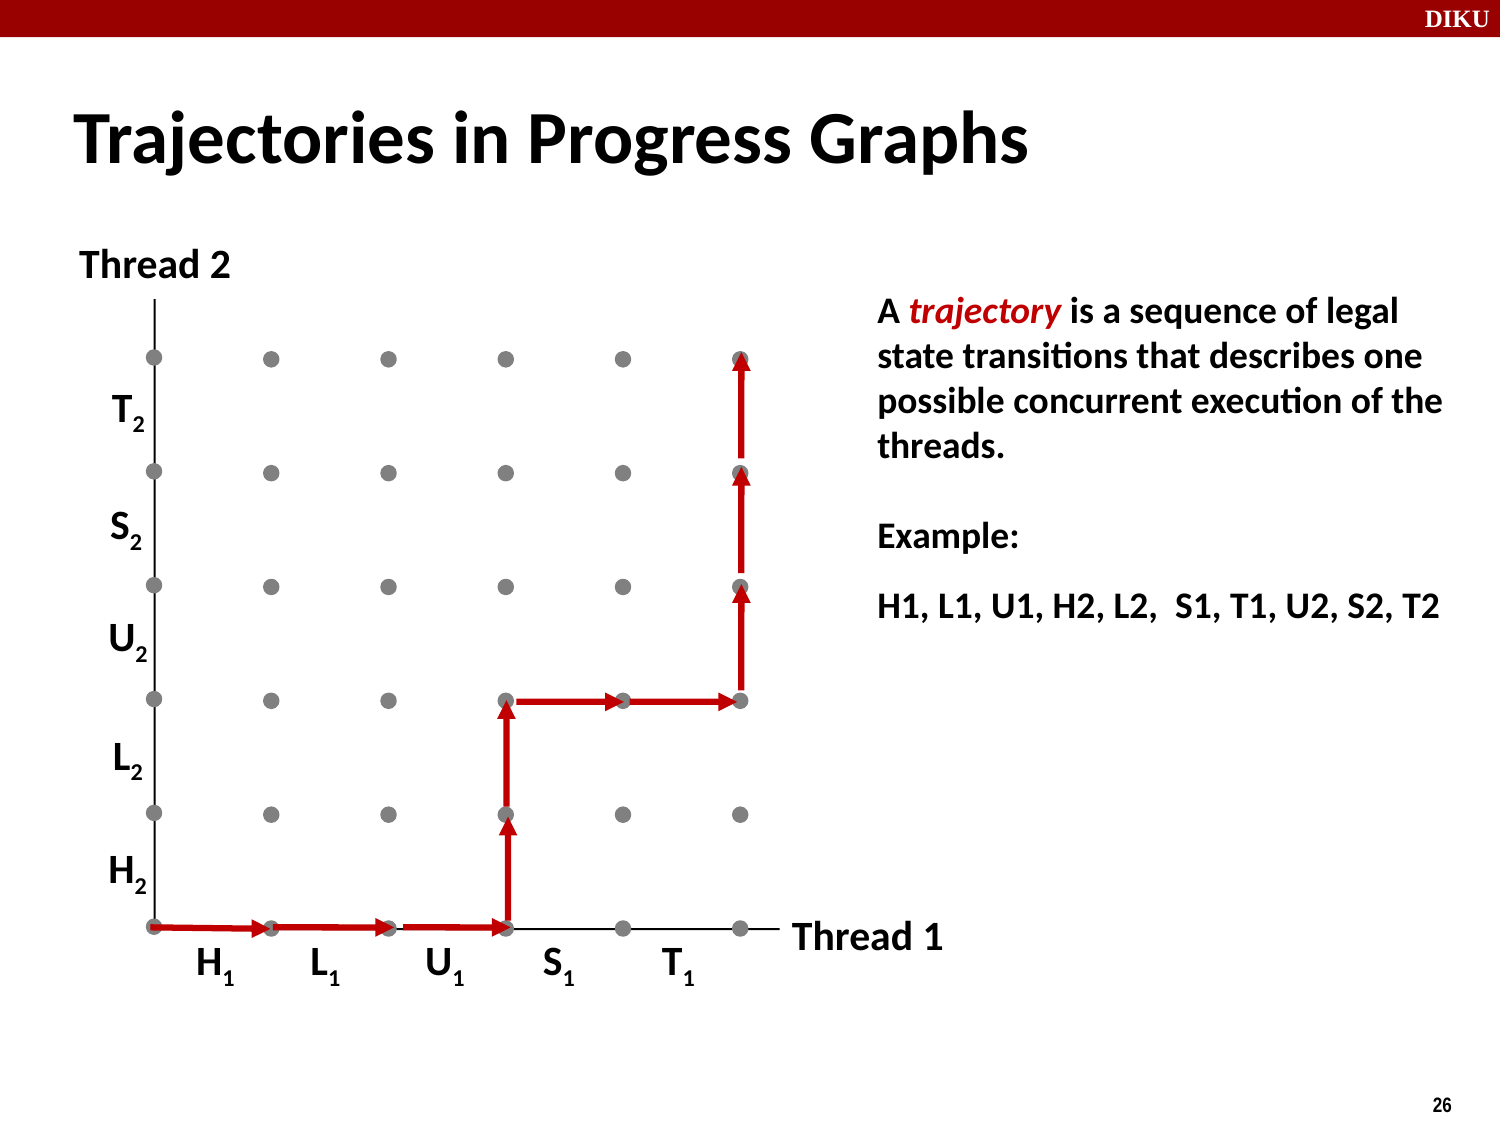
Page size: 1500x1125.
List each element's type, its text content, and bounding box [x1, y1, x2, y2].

text_box S2 [95, 491, 157, 563]
text_box U1 [410, 931, 480, 999]
text_box [734, 466, 741, 477]
text_box [265, 808, 278, 821]
text_box [616, 808, 630, 821]
text_box [382, 580, 395, 594]
text_box T2 [97, 373, 160, 445]
text_box [382, 353, 395, 366]
text_box [617, 694, 629, 708]
text_box [147, 692, 161, 706]
text_box [501, 922, 512, 935]
text_box [382, 808, 395, 821]
text_box [147, 351, 161, 364]
text_box [265, 922, 277, 935]
text_box Thread 1 [777, 901, 959, 967]
text_box A trajectory is a sequence of legal state transitions that describes one possible concurrent execution of the threads. Example: H1, L1, U1, H2, L2, S1, T1, U2, S2, T2 [862, 278, 1488, 634]
text_box [147, 806, 161, 820]
text_box [734, 808, 747, 821]
text_box T1 [647, 926, 710, 999]
text_box H2 [93, 835, 162, 907]
text_box L1 [295, 931, 356, 999]
text_box [734, 353, 740, 363]
text_box [147, 920, 160, 933]
text_box [265, 353, 278, 366]
text_box [616, 580, 630, 594]
text_box L2 [98, 721, 158, 793]
text_box [742, 467, 747, 475]
text_box [734, 922, 747, 935]
text_box U2 [93, 602, 163, 675]
text_box [382, 694, 395, 708]
text_box [499, 353, 512, 366]
text_box [265, 694, 278, 708]
text_box S1 [528, 926, 590, 999]
text_box [734, 694, 747, 708]
text_box [499, 580, 512, 594]
text_box H1 [181, 931, 250, 999]
text_box [499, 466, 512, 480]
text_box [734, 580, 747, 592]
text_box [616, 922, 630, 935]
text_box [382, 466, 395, 480]
text_box [147, 465, 161, 478]
text_box [265, 580, 278, 594]
text_box [616, 353, 630, 366]
text_box [384, 928, 395, 935]
text_box [265, 466, 278, 480]
text_box [616, 466, 630, 480]
text_box Thread 2 [64, 229, 247, 294]
text_box [499, 694, 512, 707]
text_box Trajectories in Progress Graphs [58, 71, 1304, 197]
text_box [499, 808, 512, 821]
text_box [386, 922, 395, 927]
text_box [147, 579, 161, 592]
